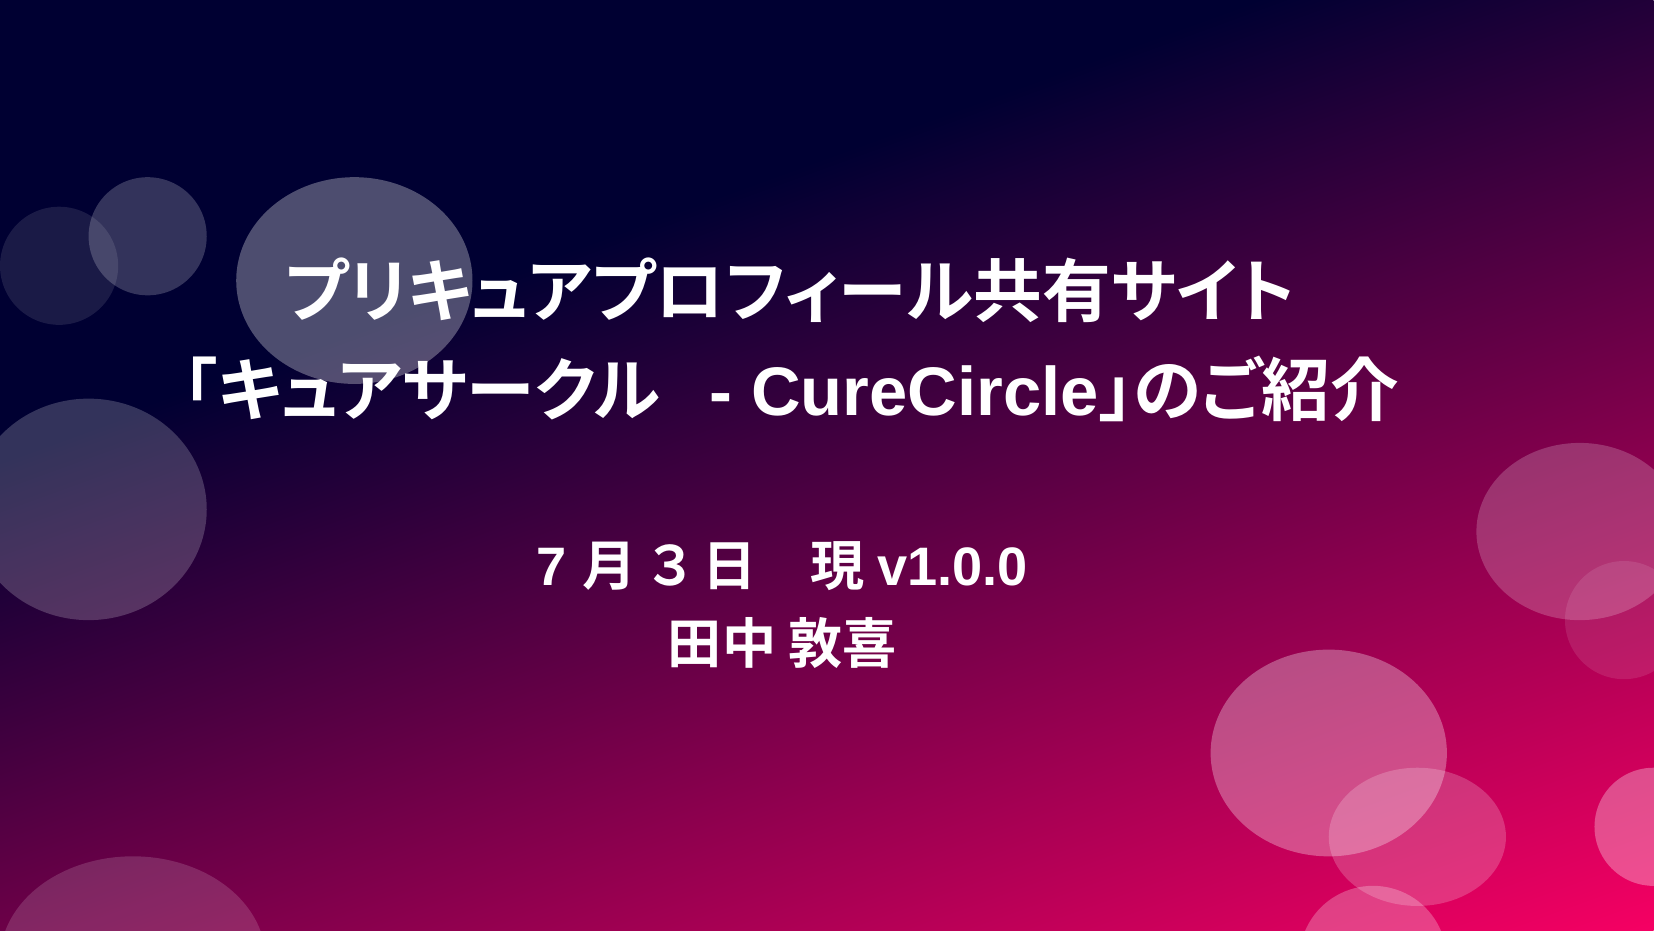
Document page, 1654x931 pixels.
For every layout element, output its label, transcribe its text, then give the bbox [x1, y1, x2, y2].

title プリキュアプロフィール共有サイト 「キュアサークル - CureCircle」のご紹介 [47, 236, 1536, 436]
title 7 月 ３ 日 現 v1.0.0 田中 敦喜 [472, 522, 1093, 680]
